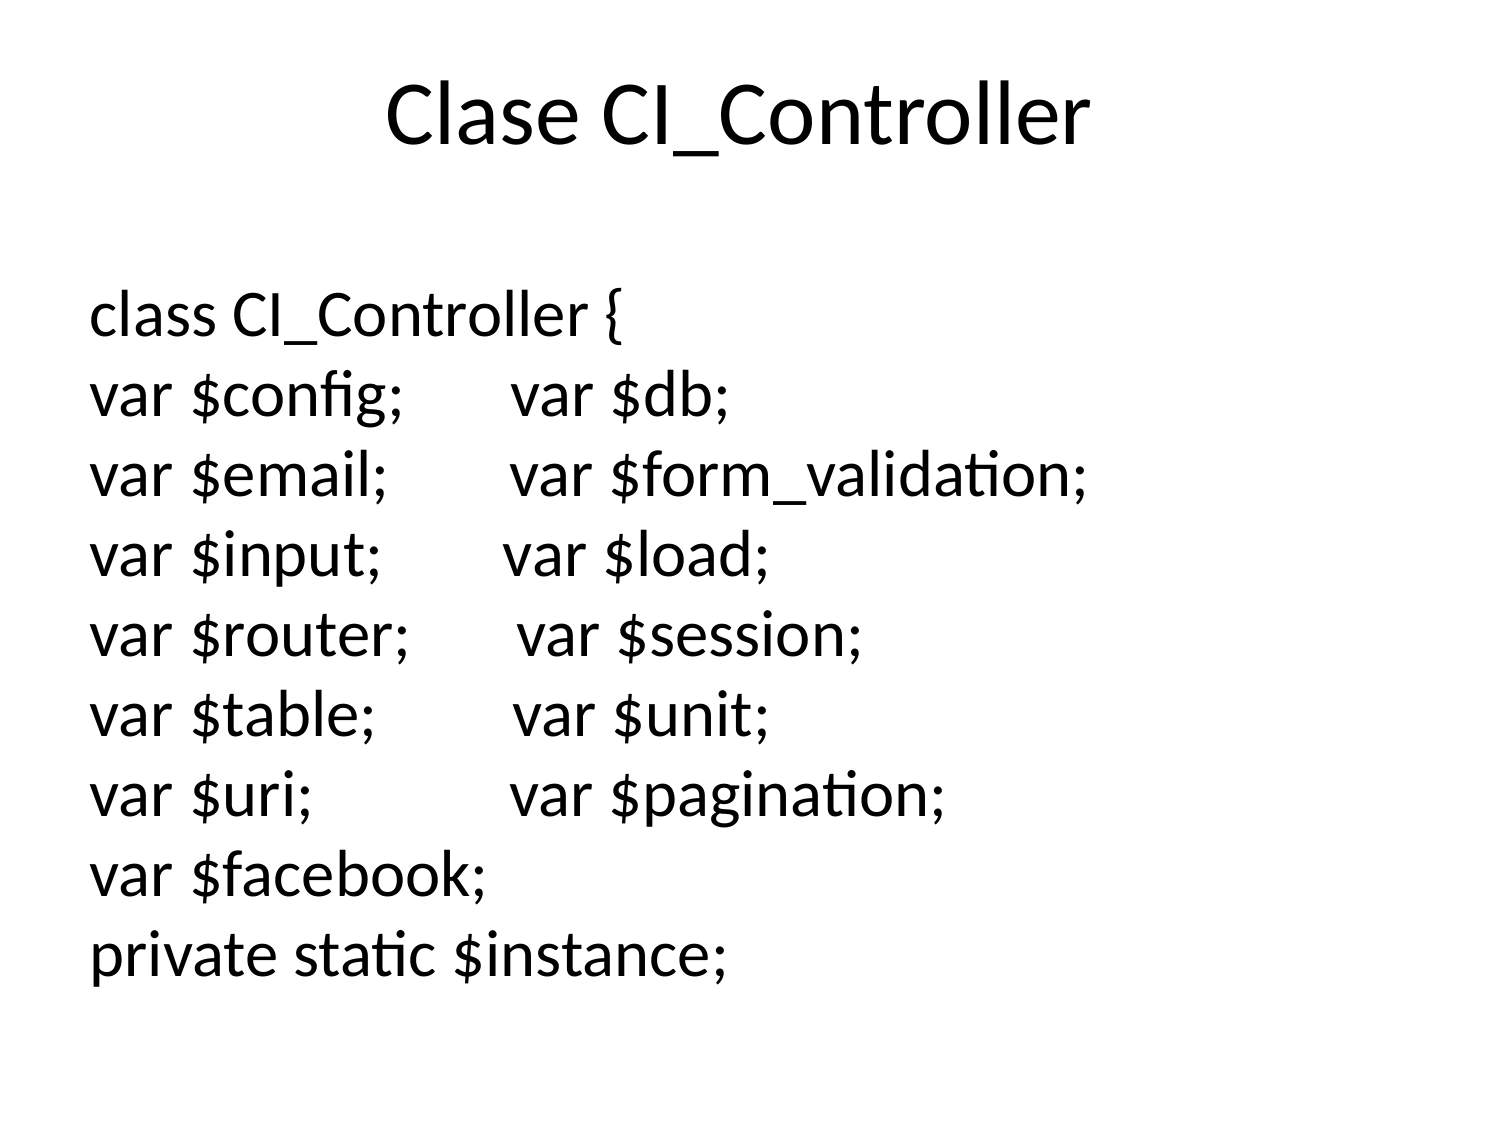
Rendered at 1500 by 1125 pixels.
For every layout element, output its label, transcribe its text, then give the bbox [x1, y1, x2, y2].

title Clase CI_Controller [75, 45, 1425, 233]
list class CI_Controller { var $config; var $db; var $email; var $form_validation; var $input; var $load; var $router; var $session; var $table; var $unit; var $uri; var $pagination; var $facebook; private static $instance; [75, 262, 1425, 1005]
